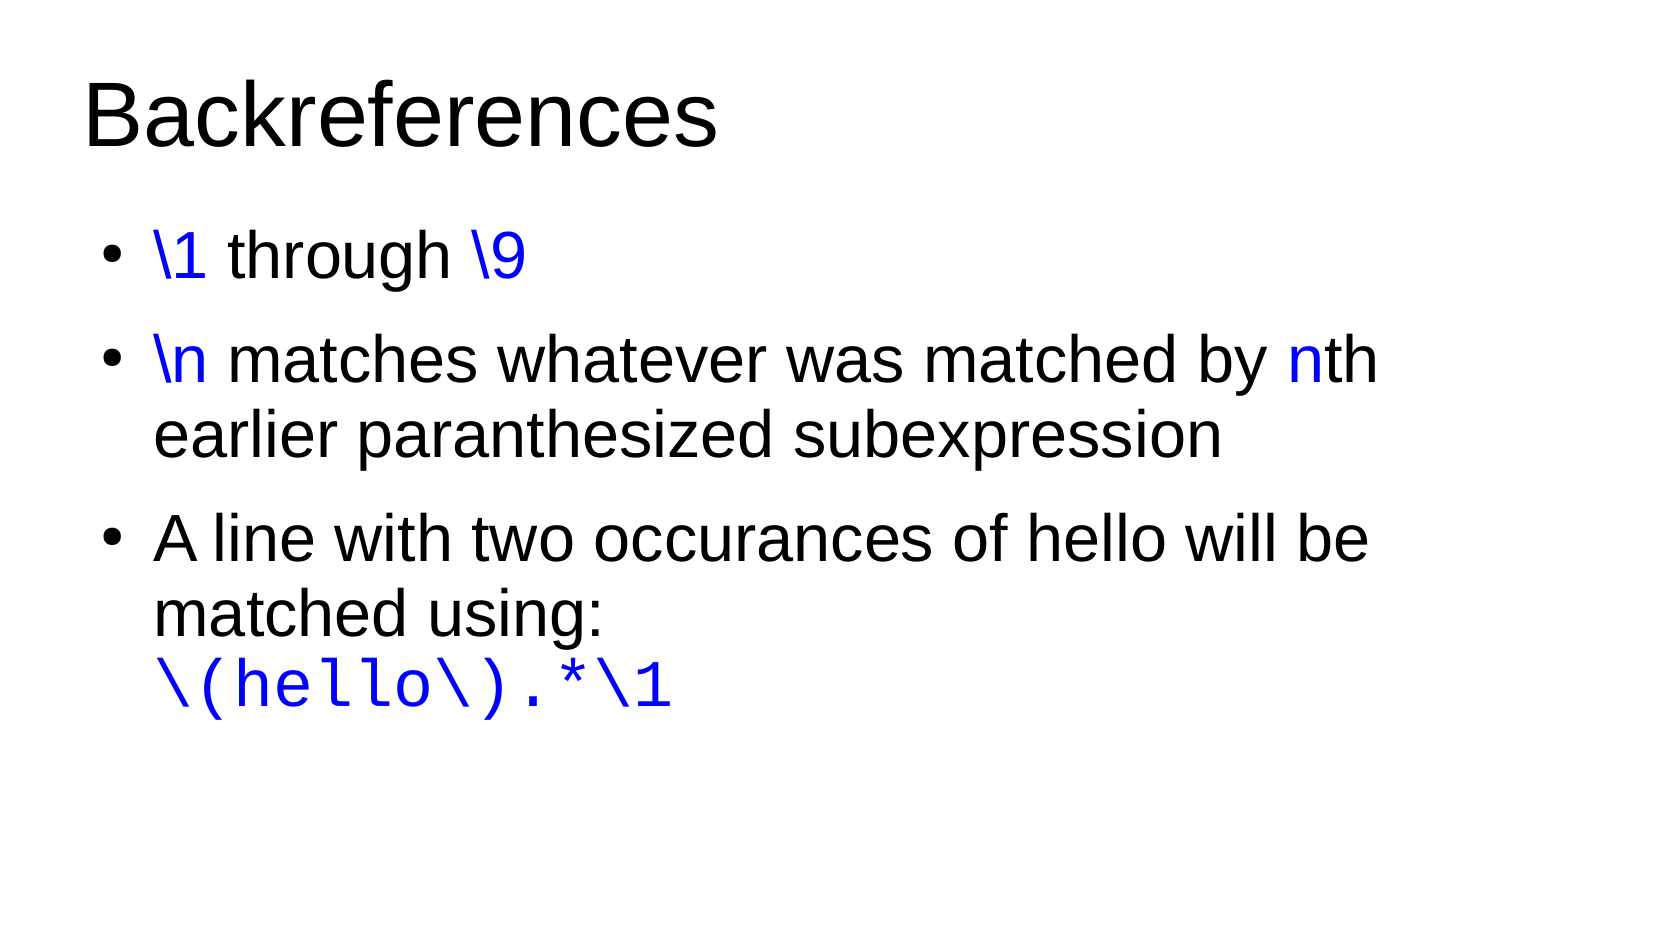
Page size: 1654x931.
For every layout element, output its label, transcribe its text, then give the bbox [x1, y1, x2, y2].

title Backreferences [82, 37, 1571, 193]
list \1 through \9 \n matches whatever was matched by nth earlier paranthesized subexpression A line with two occurances of hello will be matched using: \(hello\).*\1 [82, 217, 1571, 758]
